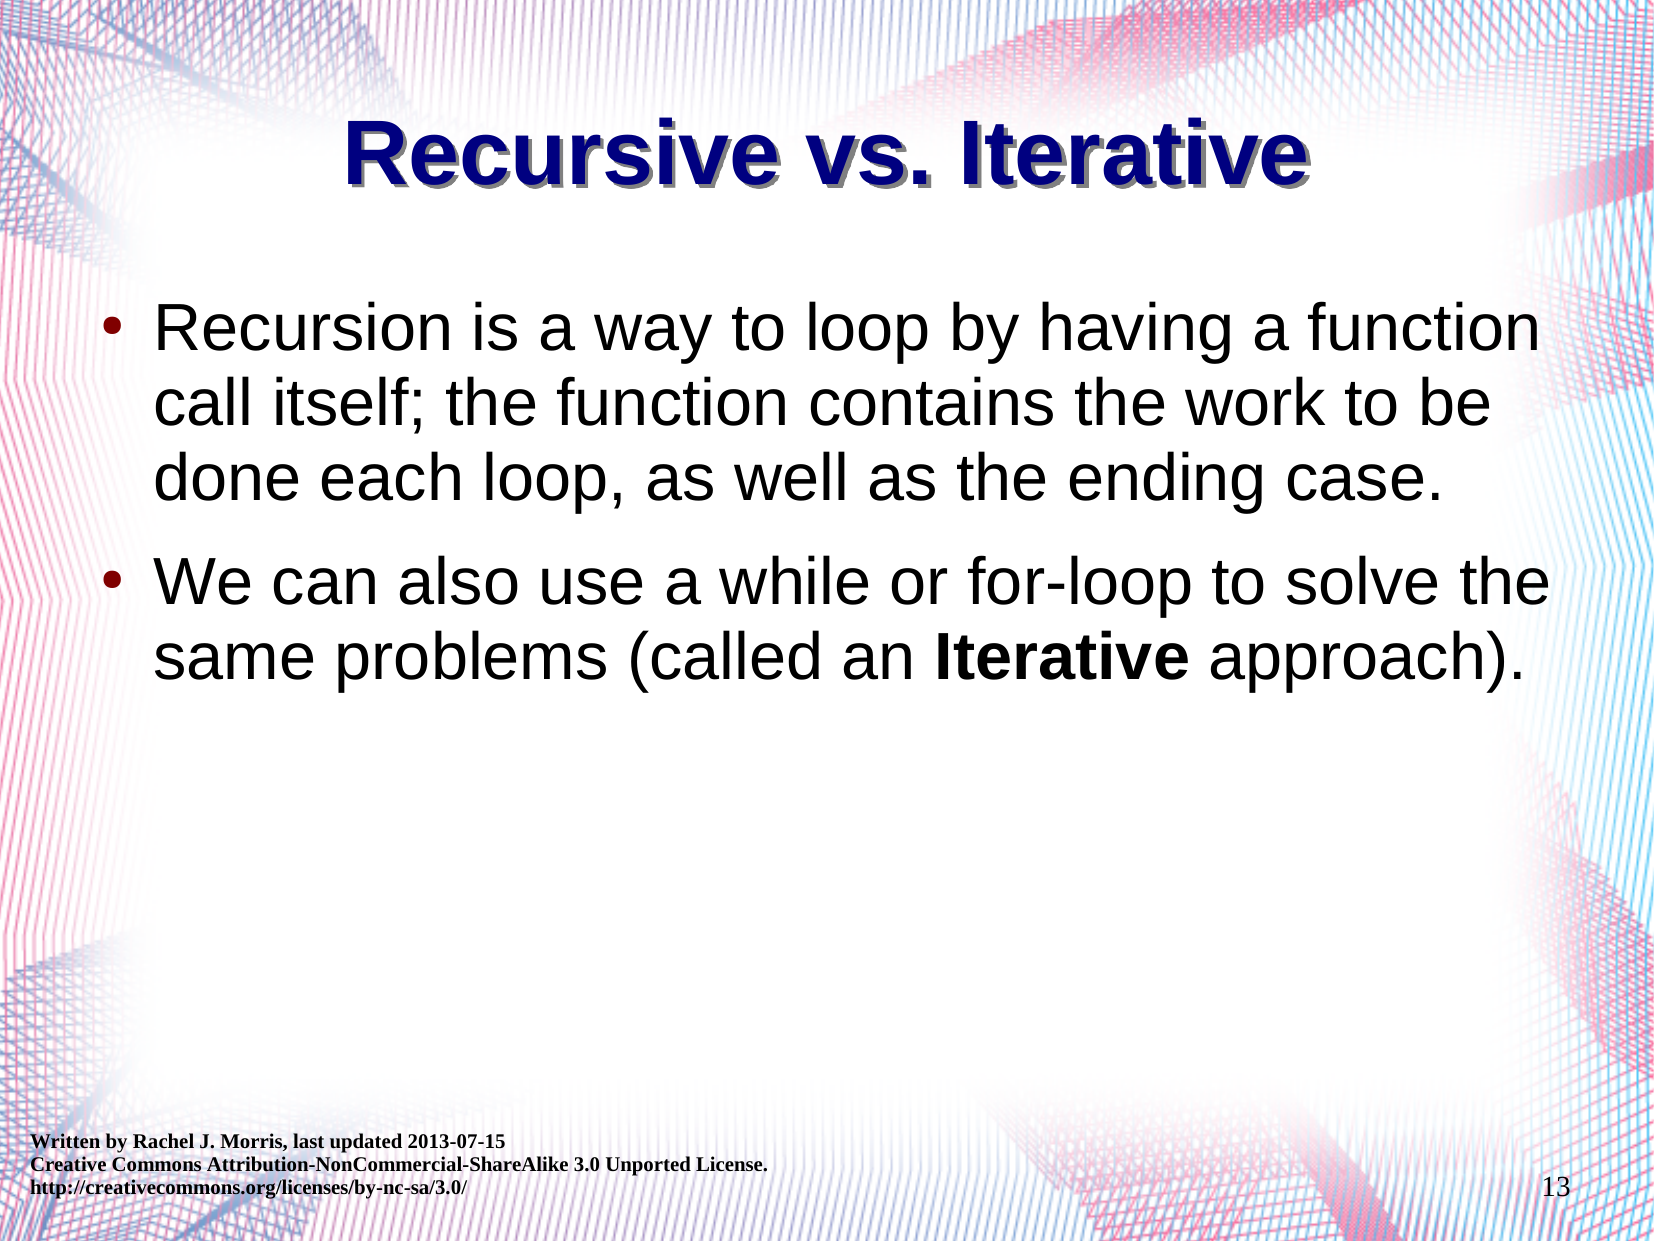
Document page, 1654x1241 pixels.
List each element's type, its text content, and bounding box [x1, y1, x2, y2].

list Recursion is a way to loop by having a function call itself; the function contains the work to be done each loop, as well as the ending case. We can also use a while or for-loop to solve the same problems (called an Iterative approach). [82, 290, 1571, 1010]
picture [0, 0, 1654, 1241]
title Recursive vs. Iterative [82, 49, 1571, 257]
